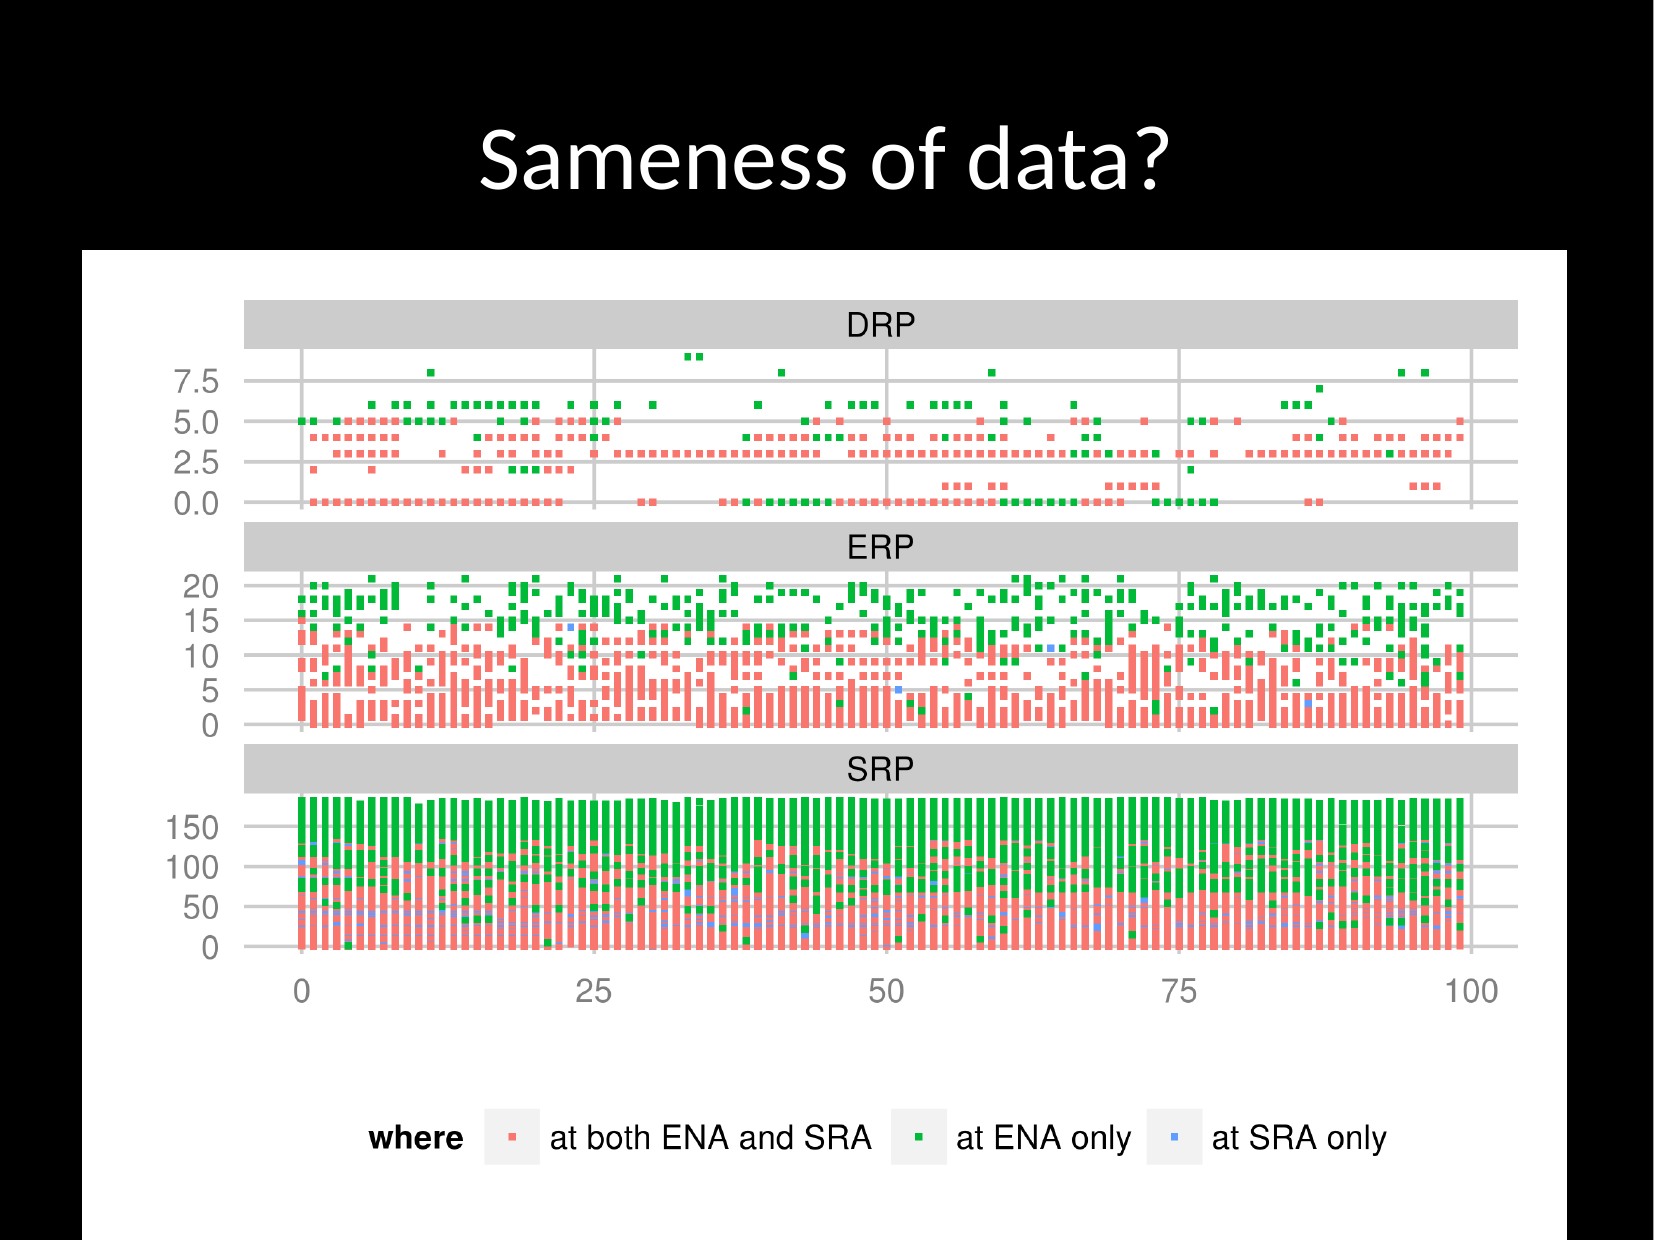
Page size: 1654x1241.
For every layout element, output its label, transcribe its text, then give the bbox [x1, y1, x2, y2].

picture [82, 250, 1567, 1240]
text_box Sameness of data? [82, 49, 1571, 257]
